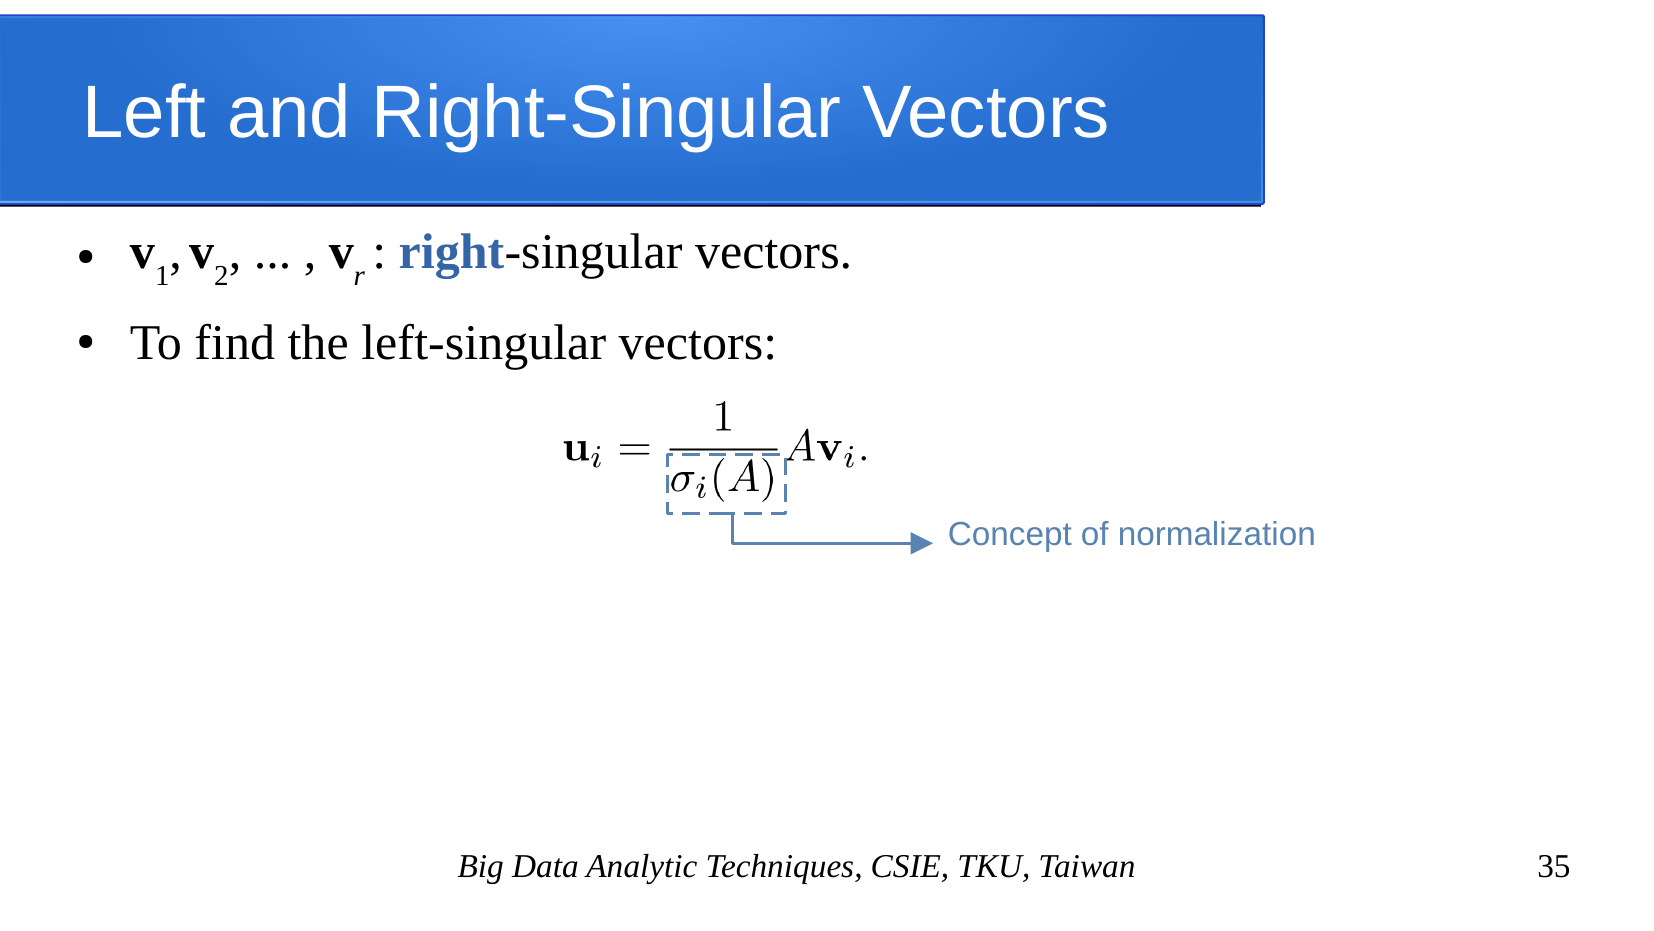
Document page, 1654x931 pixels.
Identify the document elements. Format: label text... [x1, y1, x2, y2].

text_box Concept of normalization [933, 507, 1394, 579]
title Left and Right-Singular Vectors [82, 35, 1235, 189]
picture [563, 401, 866, 502]
list v1, v2, ... , vr : right-singular vectors. To find the left-singular vectors: [59, 224, 1548, 764]
